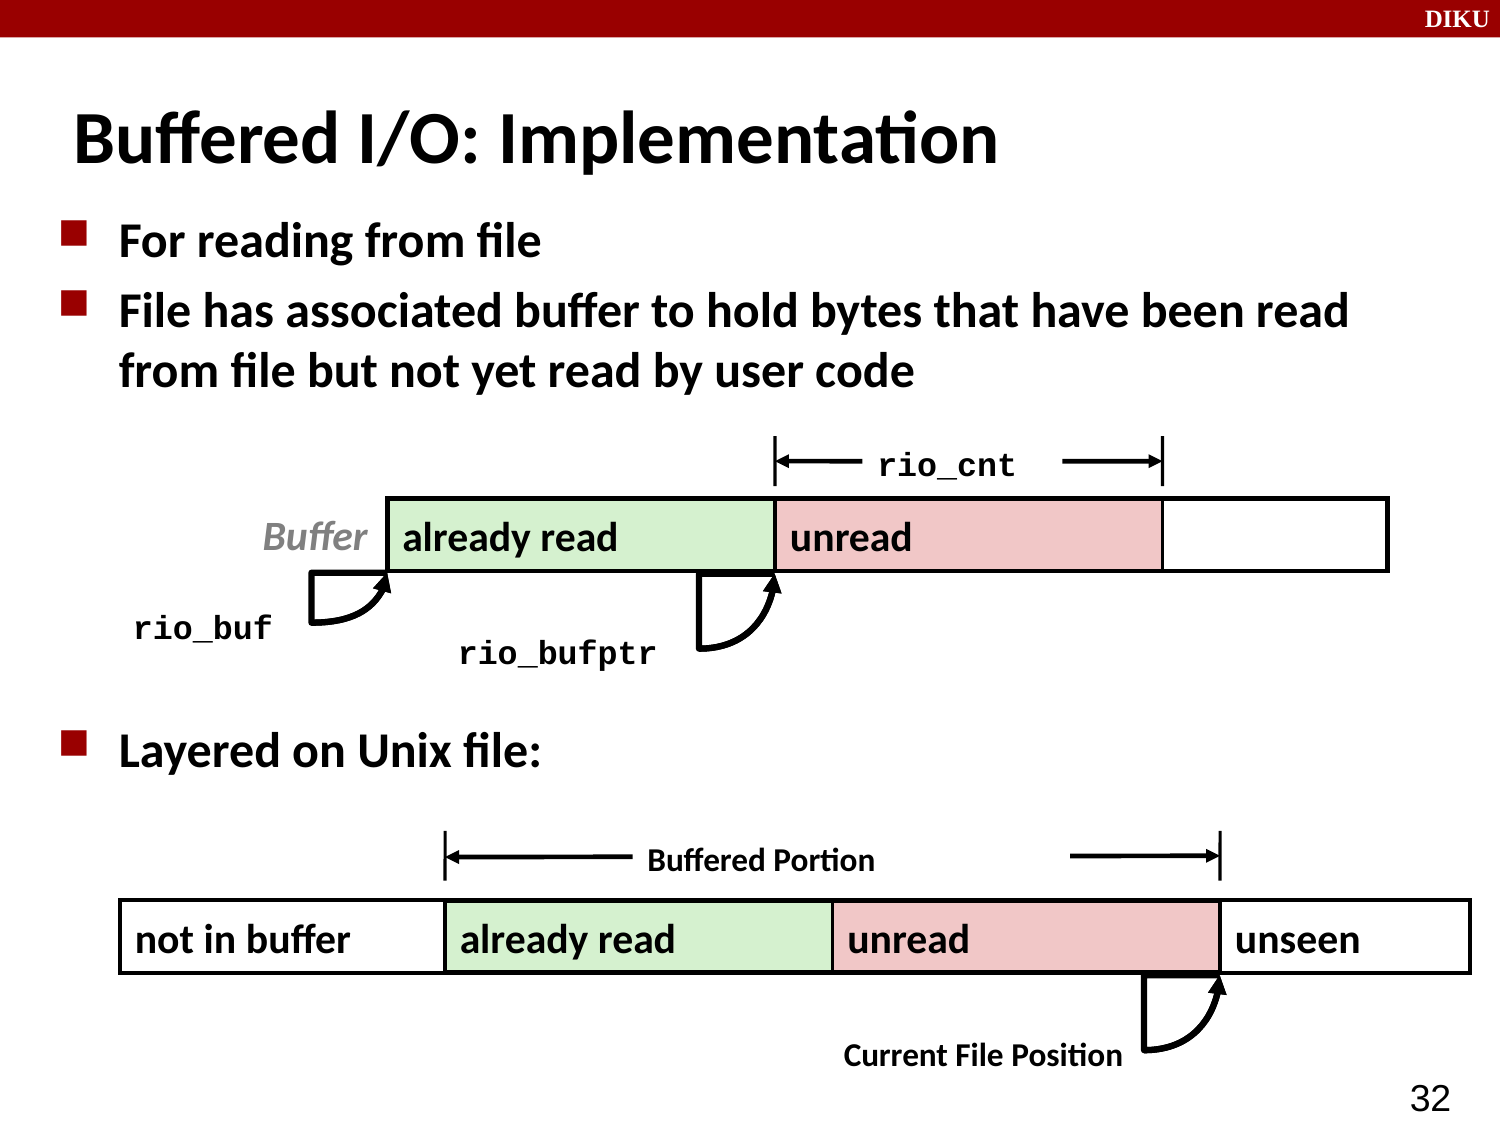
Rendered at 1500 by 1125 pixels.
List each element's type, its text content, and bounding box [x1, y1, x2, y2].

text_box rio_buf [118, 598, 289, 654]
text_box Buffered I/O: Implementation [58, 71, 1304, 197]
text_box rio_cnt [862, 436, 1063, 491]
text_box For reading from file File has associated buffer to hold bytes that have been read from file but not yet read by user code Layered on Unix file: [47, 200, 1411, 850]
text_box rio_bufptr [443, 623, 706, 679]
text_box unread [833, 903, 1219, 970]
text_box Buffer [247, 501, 383, 567]
text_box already read [390, 501, 775, 569]
text_box already read [445, 903, 833, 970]
text_box not in buffer [120, 900, 445, 973]
text_box unseen [1219, 900, 1470, 973]
text_box Current File Position [713, 1025, 1139, 1080]
text_box Buffered Portion [632, 830, 1070, 886]
